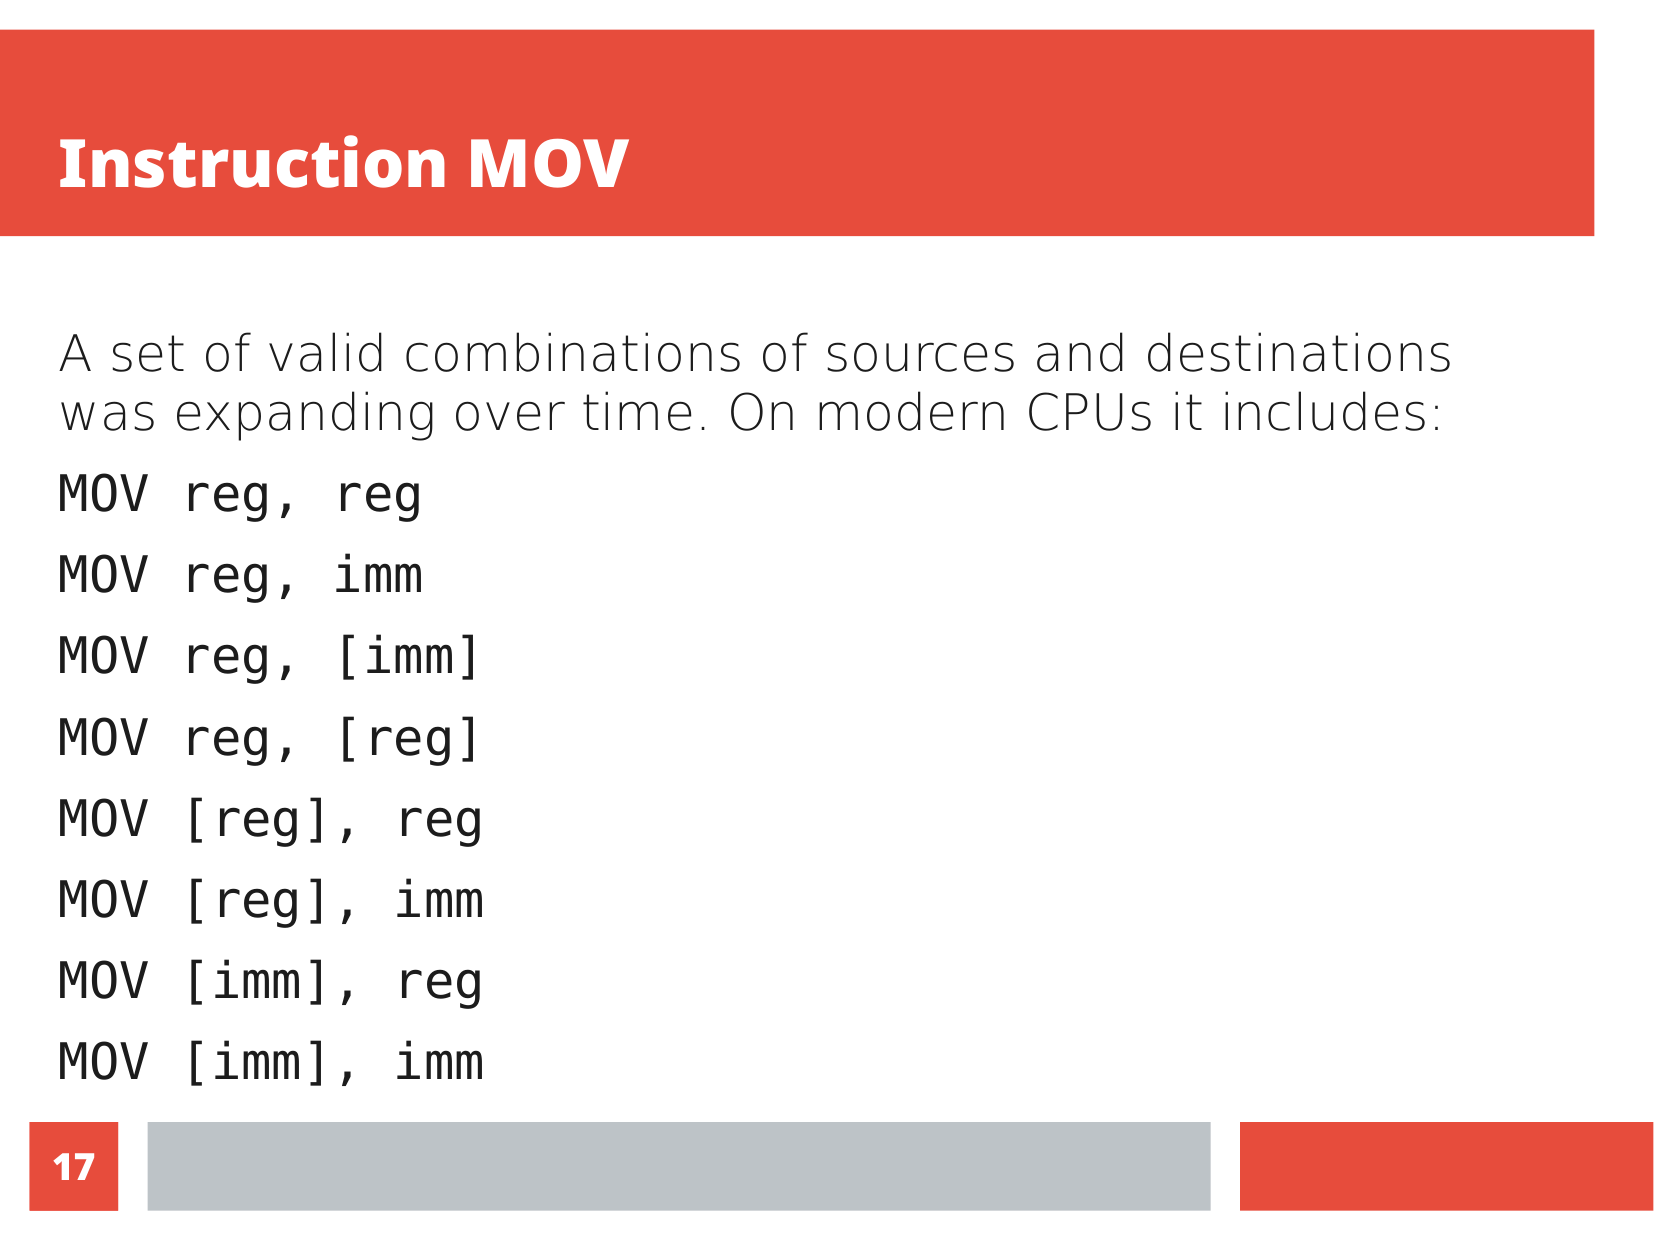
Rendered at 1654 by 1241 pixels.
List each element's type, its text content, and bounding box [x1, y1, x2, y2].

list A set of valid combinations of sources and destinations was expanding over time. On modern CPUs it includes: MOV reg, reg MOV reg, imm MOV reg, [imm] MOV reg, [reg] MOV [reg], reg MOV [reg], imm MOV [imm], reg MOV [imm], imm [59, 324, 1565, 1093]
title Instruction MOV [59, 59, 1595, 207]
